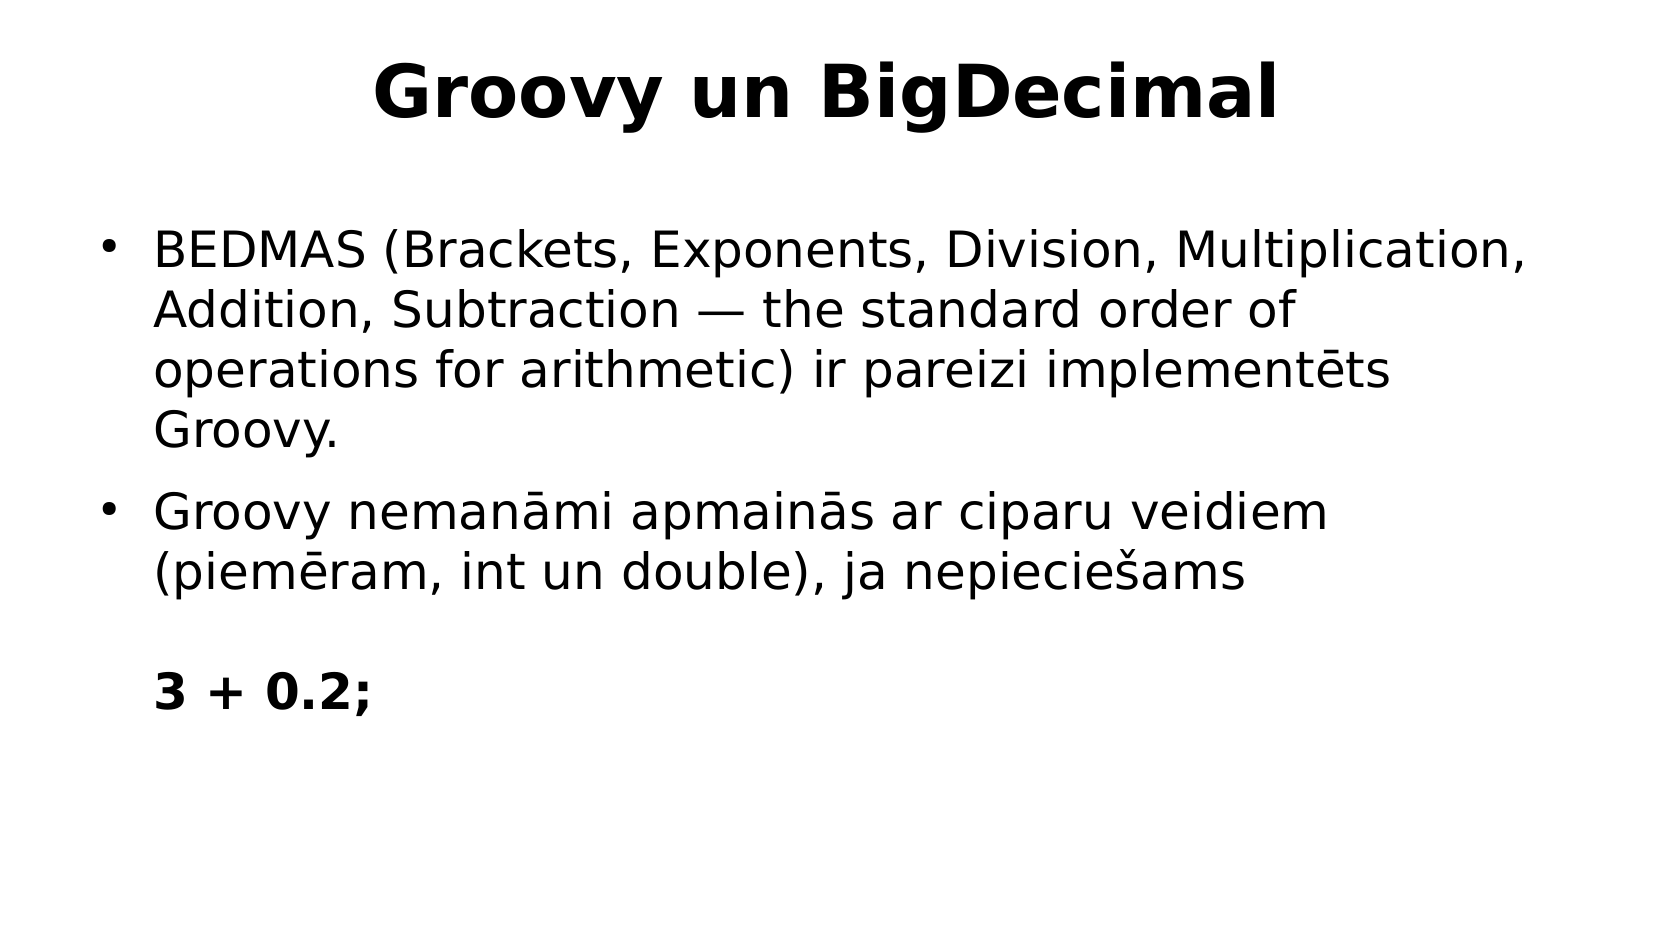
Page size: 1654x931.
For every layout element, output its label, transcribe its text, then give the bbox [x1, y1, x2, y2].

title Groovy un BigDecimal [82, 37, 1571, 147]
list BEDMAS (Brackets, Exponents, Division, Multiplication, Addition, Subtraction — the standard order of operations for arithmetic) ir pareizi implementēts Groovy. Groovy nemanāmi apmainās ar ciparu veidiem (piemēram, int un double), ja nepieciešams 3 + 0.2; [82, 217, 1571, 758]
